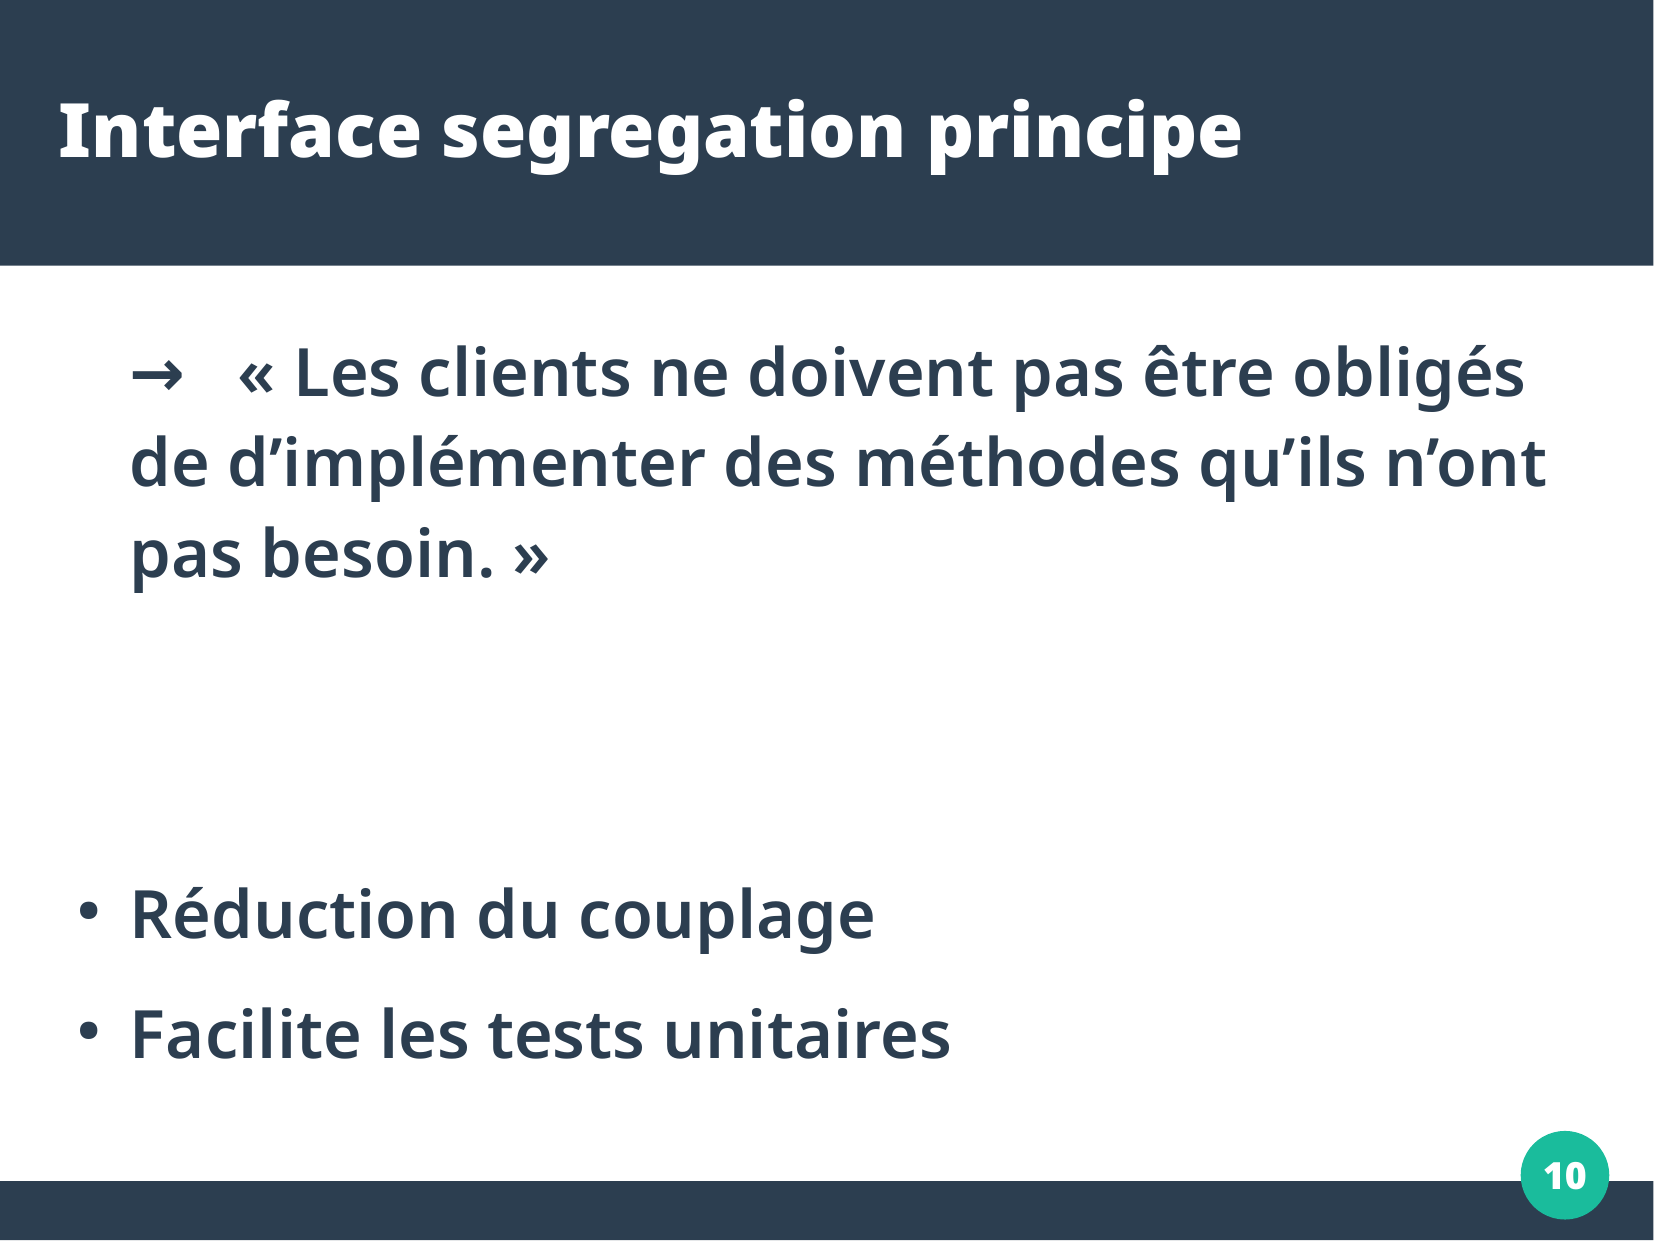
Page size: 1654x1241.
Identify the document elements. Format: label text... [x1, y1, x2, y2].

list → « Les clients ne doivent pas être obligés de d’implémenter des méthodes qu’ils n’ont pas besoin. » Réduction du couplage Facilite les tests unitaires [59, 324, 1595, 1152]
title Interface segregation principe [59, 49, 1595, 207]
